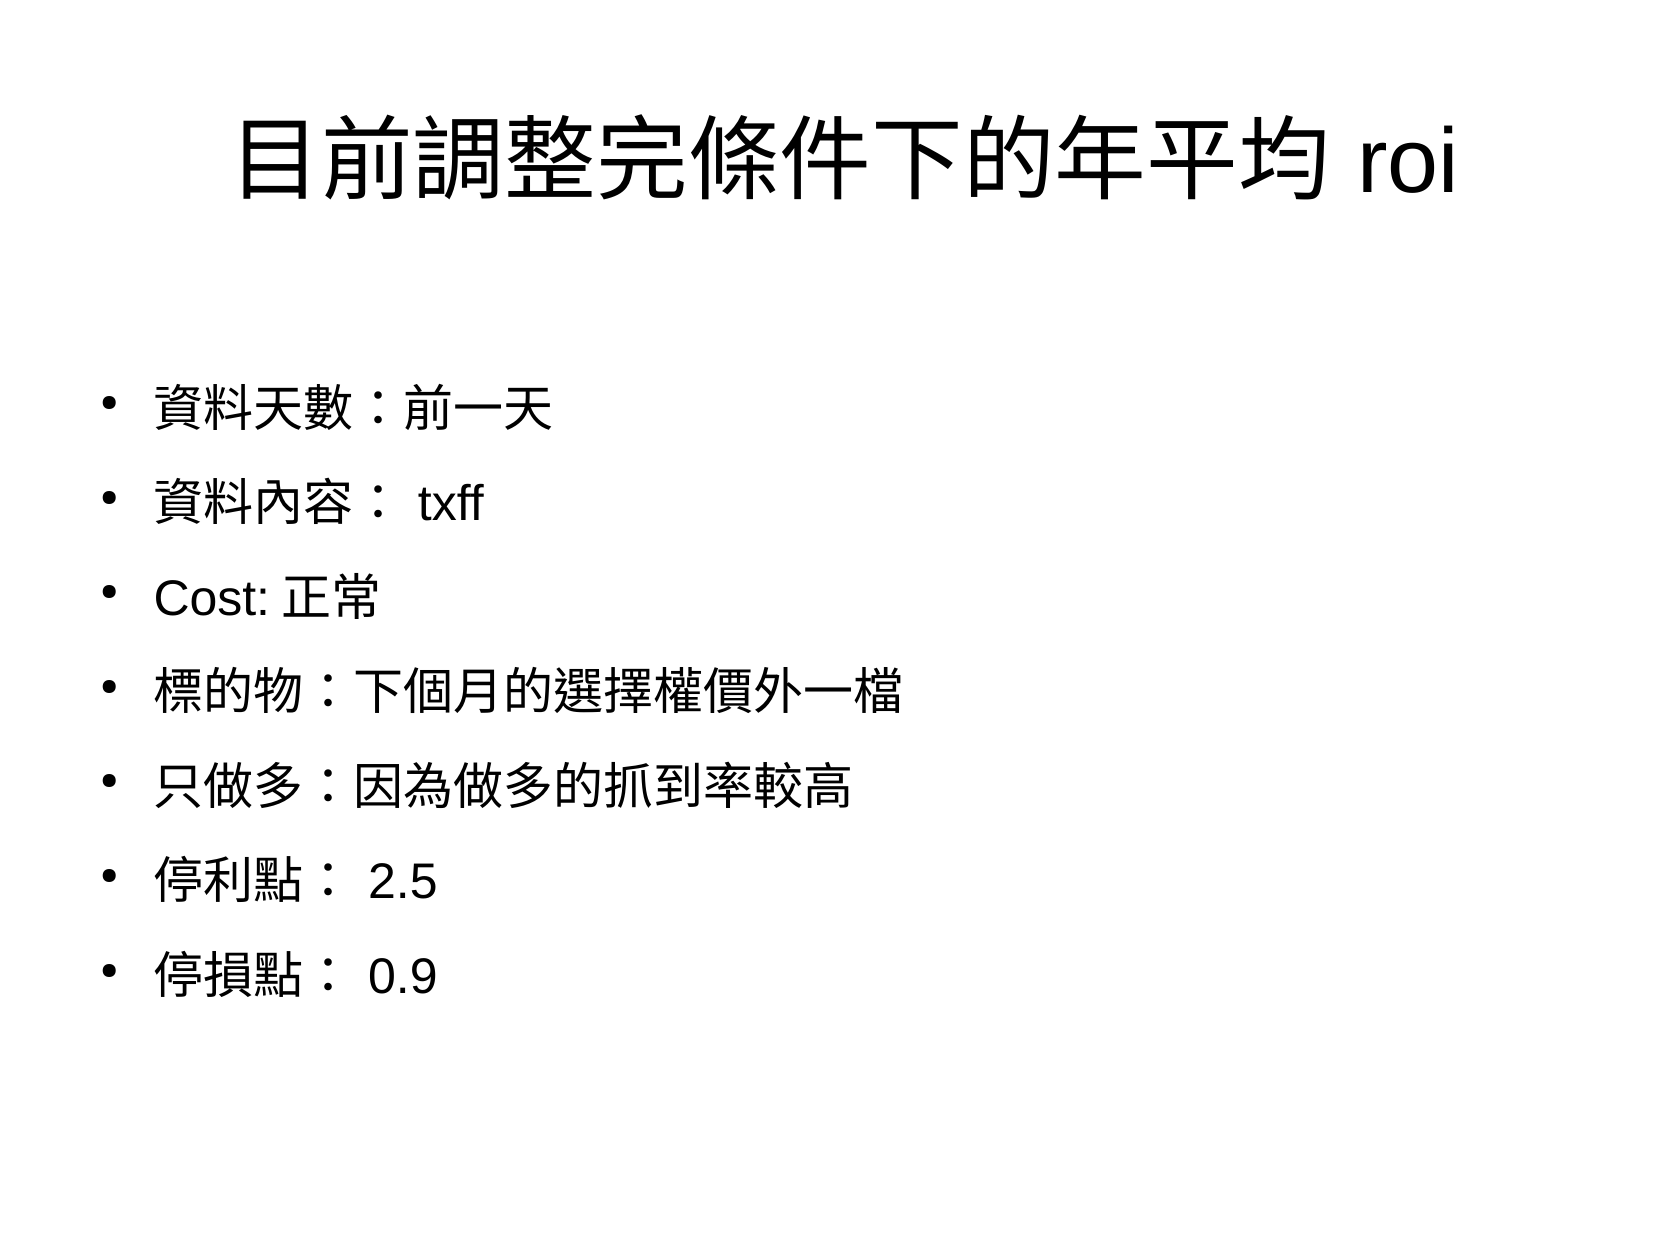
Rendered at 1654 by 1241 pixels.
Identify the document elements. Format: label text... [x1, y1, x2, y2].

list 資料天數：前一天 資料內容：txff Cost:正常 標的物：下個月的選擇權價外一檔 只做多：因為做多的抓到率較高 停利點：2.5 停損點：0.9 [82, 290, 1571, 1010]
title 目前調整完條件下的年平均roi [82, 49, 1571, 257]
